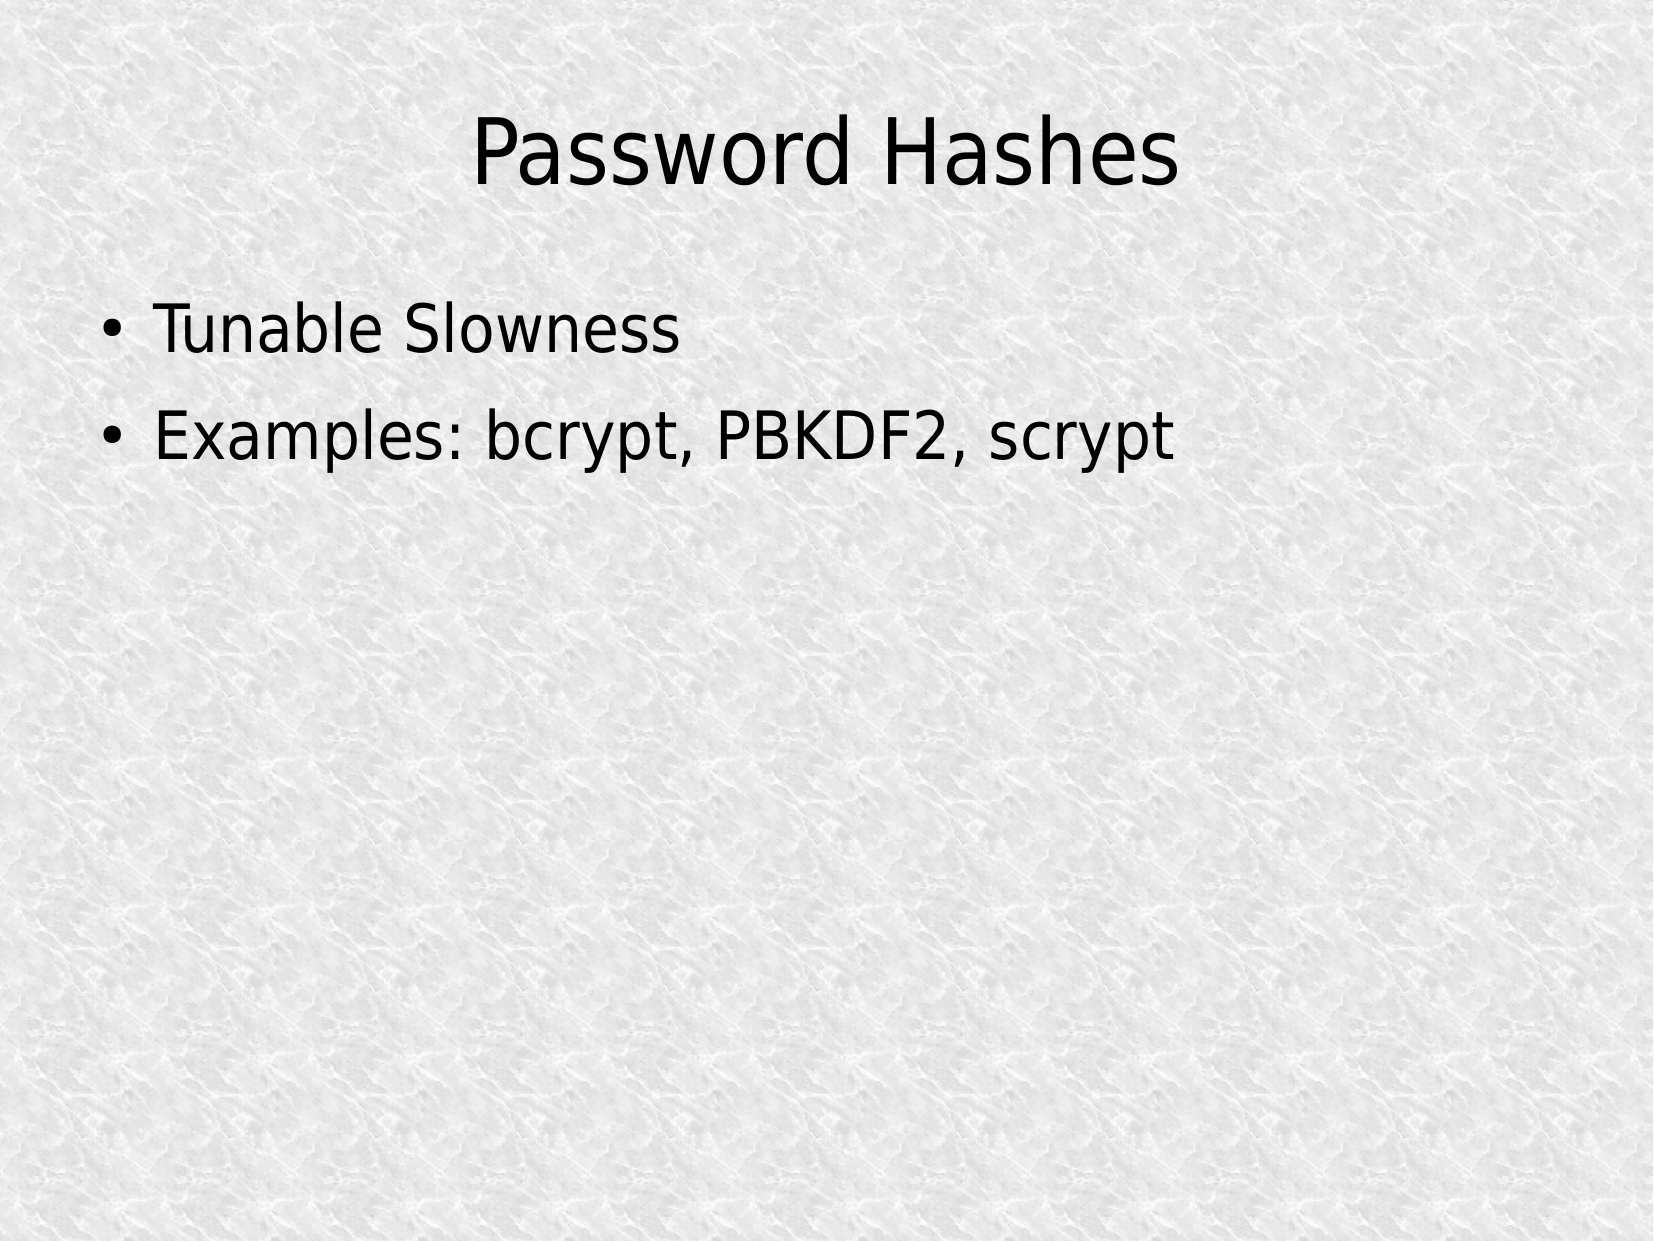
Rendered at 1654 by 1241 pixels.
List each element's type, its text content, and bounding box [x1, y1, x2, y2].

list Tunable Slowness Examples: bcrypt, PBKDF2, scrypt [82, 290, 1538, 1010]
title Password Hashes [82, 49, 1571, 257]
picture [0, 0, 1654, 1241]
